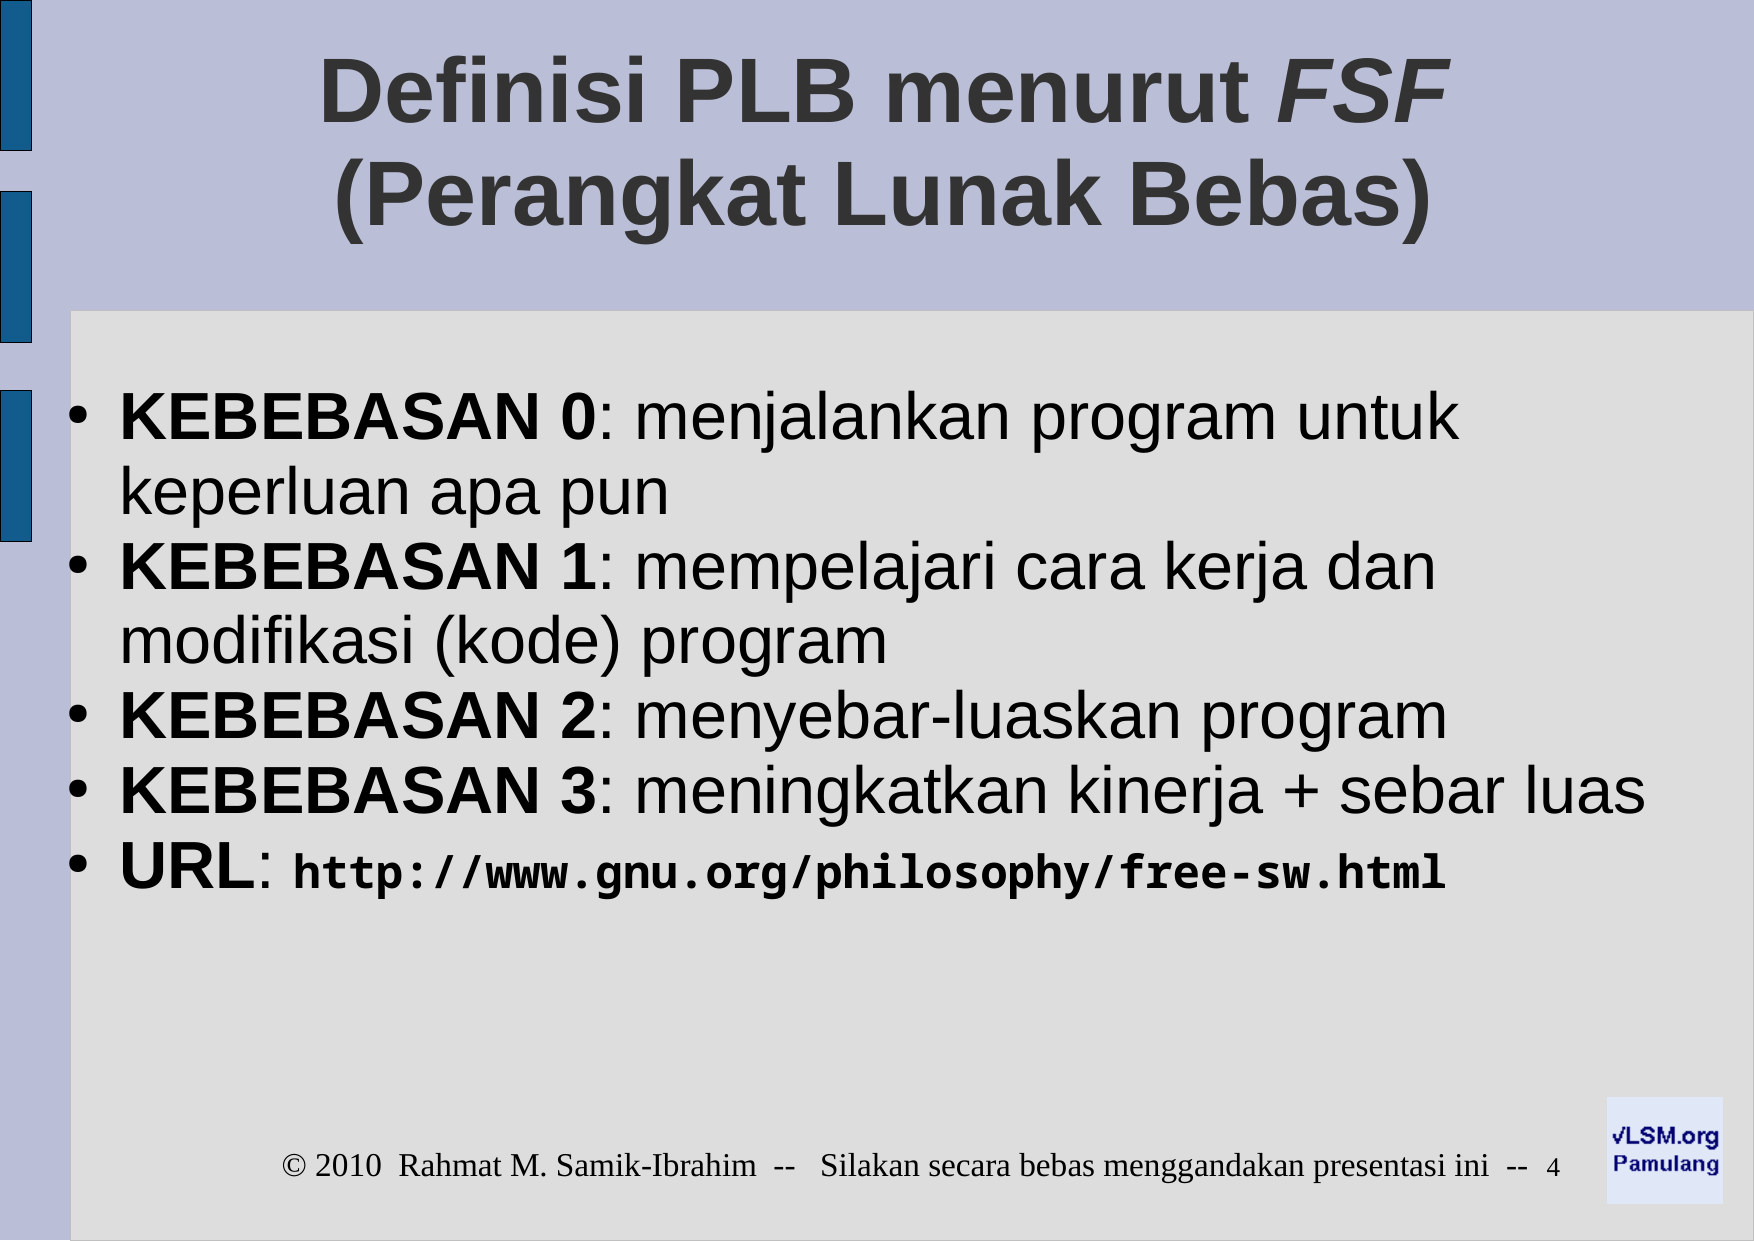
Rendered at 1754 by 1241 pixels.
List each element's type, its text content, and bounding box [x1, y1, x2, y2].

title Definisi PLB menurut FSF (Perangkat Lunak Bebas) [50, 39, 1719, 245]
picture [1607, 1097, 1723, 1204]
list KEBEBASAN 0: menjalankan program untuk keperluan apa pun KEBEBASAN 1: mempelajari cara kerja dan modifikasi (kode) program KEBEBASAN 2: menyebar-luaskan program KEBEBASAN 3: meningkatkan kinerja + sebar luas URL: http://www.gnu.org/philosophy/free-sw.html [48, 379, 1727, 988]
